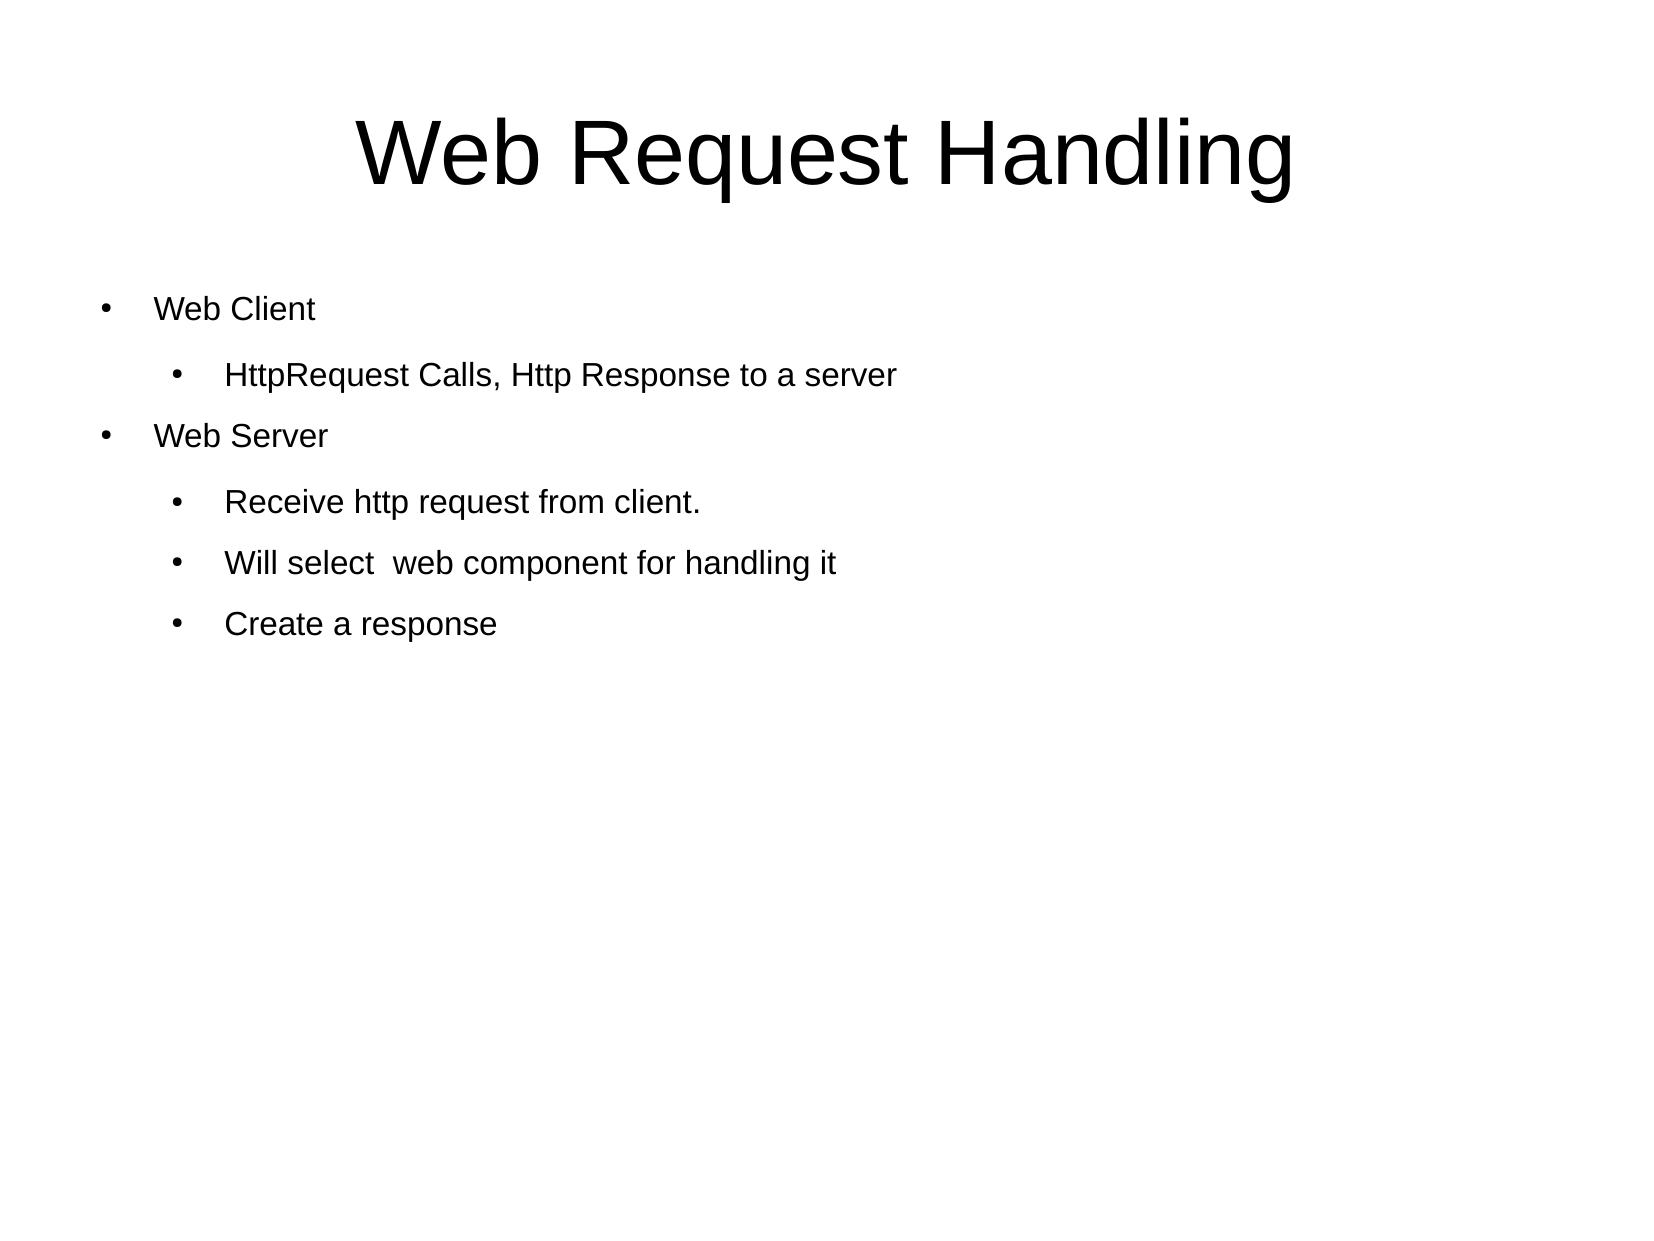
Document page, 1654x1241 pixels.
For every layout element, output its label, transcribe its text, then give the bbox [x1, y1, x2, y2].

title Web Request Handling [82, 49, 1571, 257]
list Web Client HttpRequest Calls, Http Response to a server Web Server Receive http request from client. Will select web component for handling it Create a response [82, 290, 1571, 1109]
